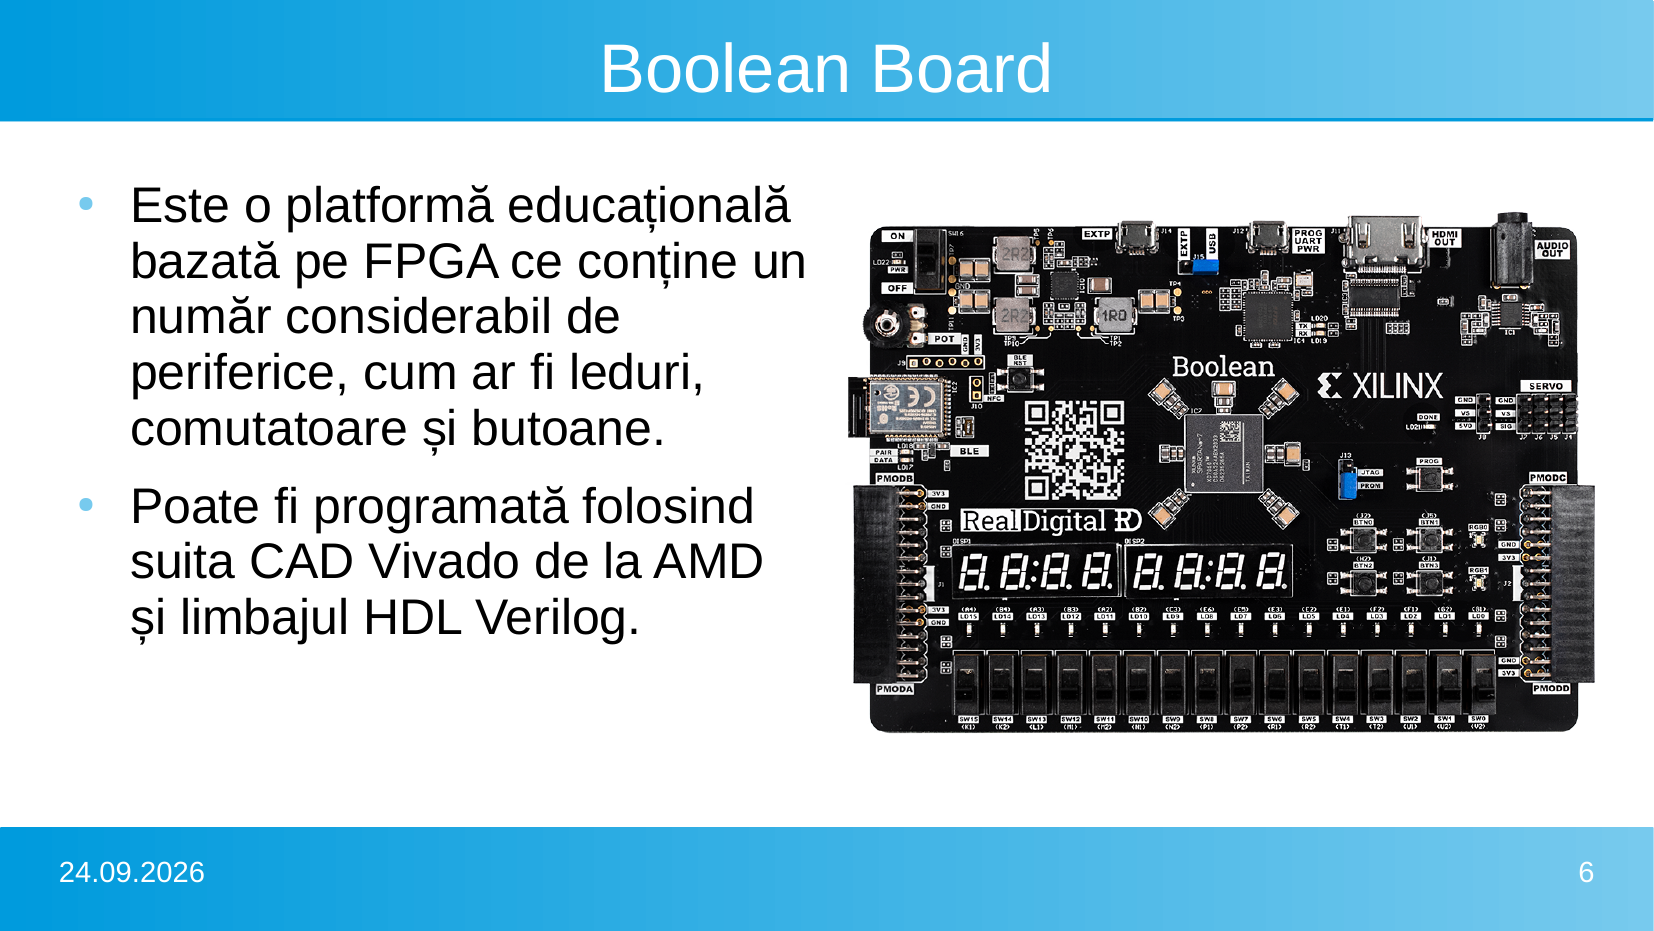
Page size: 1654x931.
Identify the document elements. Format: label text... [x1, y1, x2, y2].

title Boolean Board [59, 29, 1595, 108]
list Este o platformă educațională bazată pe FPGA ce conține un număr considerabil de periferice, cum ar fi leduri, comutatoare și butoane. Poate fi programată folosind suita CAD Vivado de la AMD și limbajul HDL Verilog. [59, 177, 809, 768]
picture [845, 210, 1595, 734]
